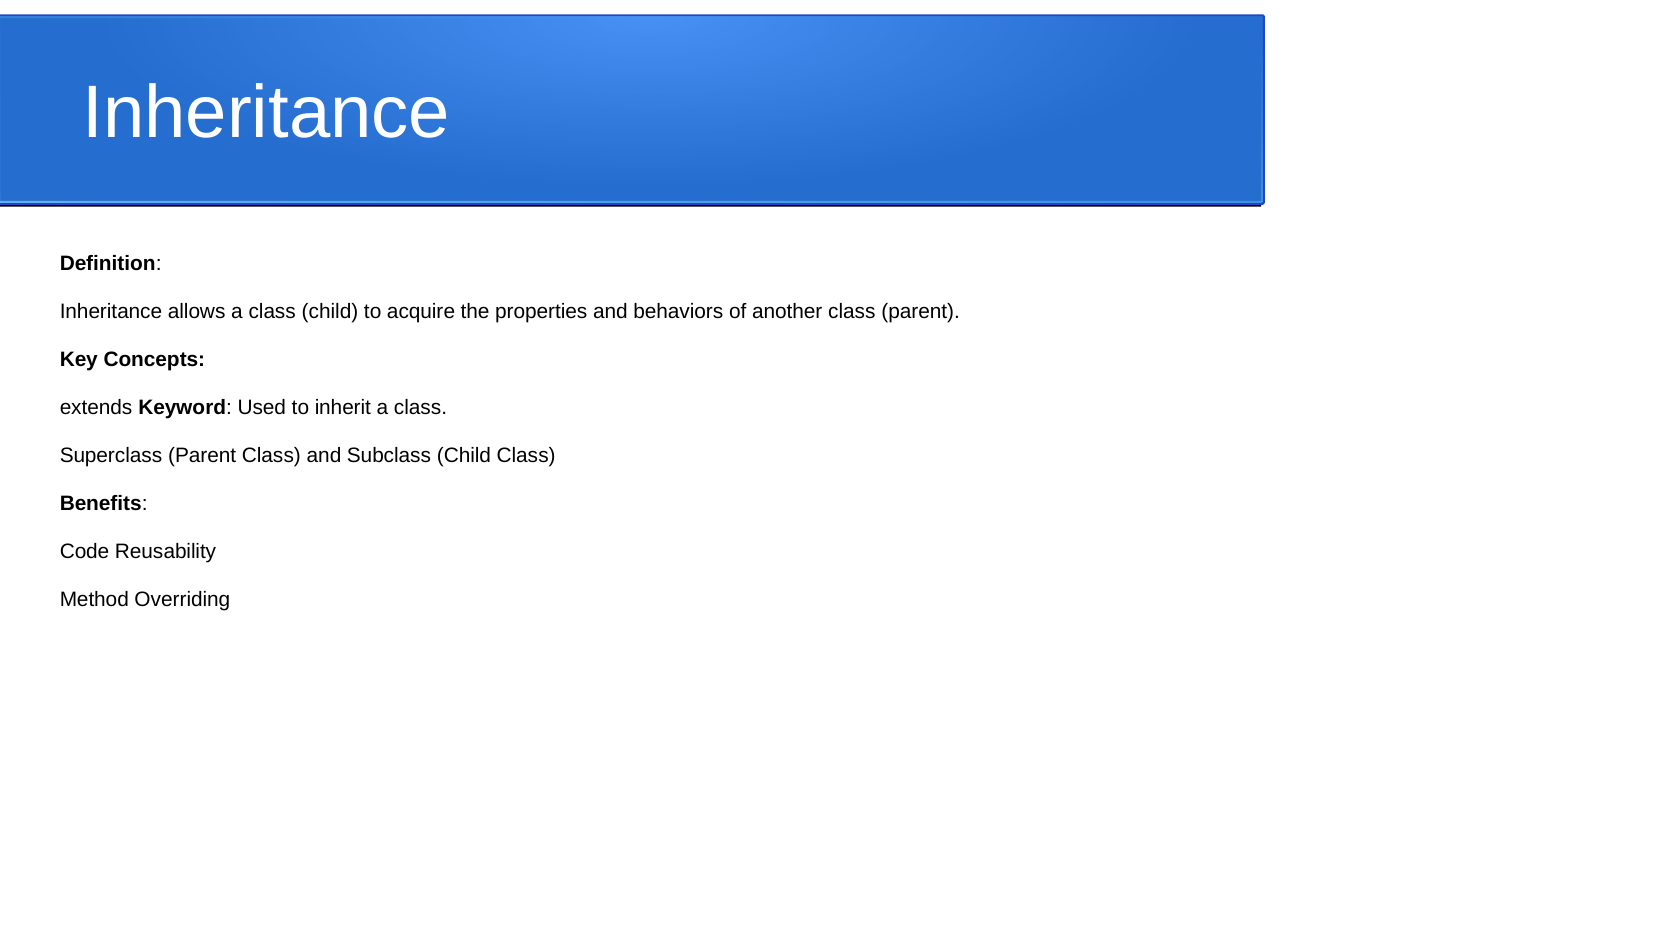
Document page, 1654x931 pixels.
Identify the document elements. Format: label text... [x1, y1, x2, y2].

title Inheritance [82, 35, 1235, 189]
text_box Definition: Inheritance allows a class (child) to acquire the properties and behaviors of another class (parent). Key Concepts: extends Keyword: Used to inherit a class. Superclass (Parent Class) and Subclass (Child Class) Benefits: Code Reusability Method Overriding [45, 244, 1295, 826]
